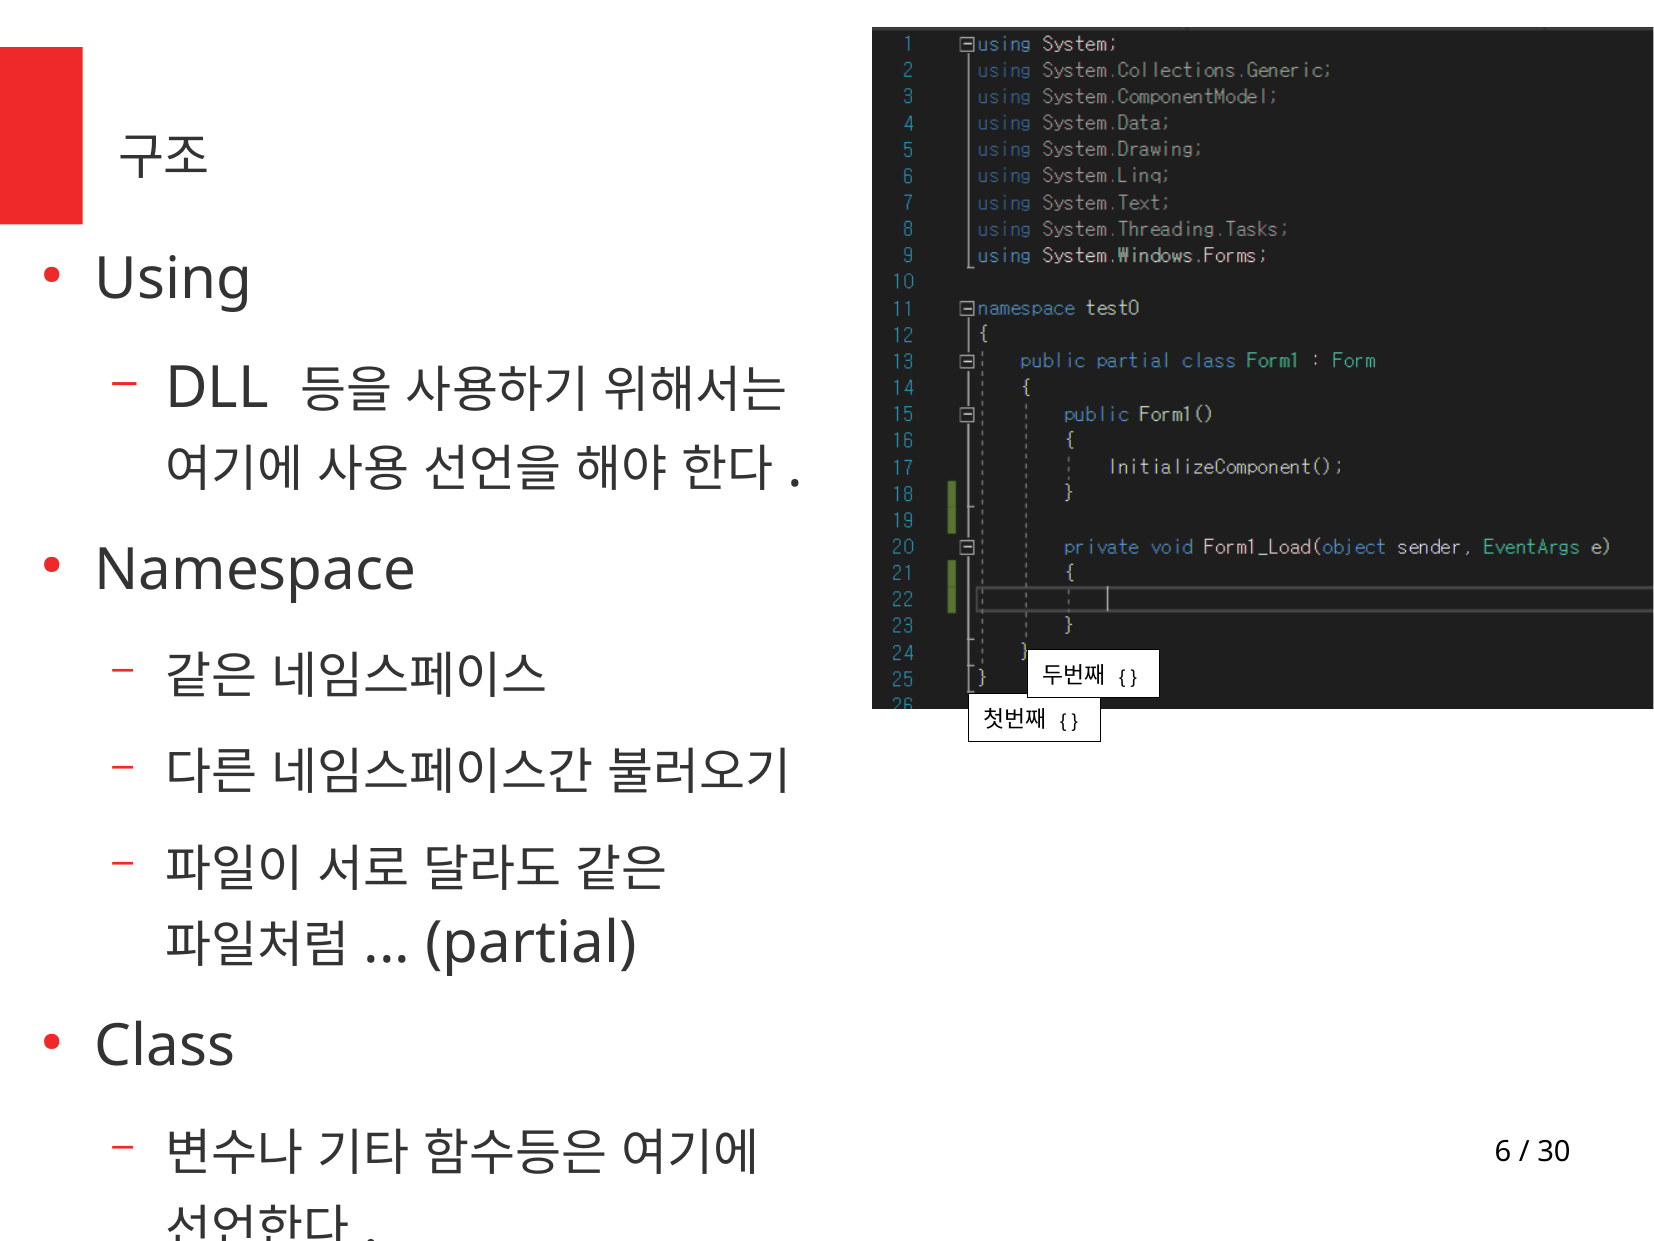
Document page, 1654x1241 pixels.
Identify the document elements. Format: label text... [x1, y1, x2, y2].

picture [872, 27, 1654, 709]
list Using DLL 등을 사용하기 위해서는 여기에 사용 선언을 해야 한다. Namespace 같은 네임스페이스 다른 네임스페이스간 불러오기 파일이 서로 달라도 같은 파일처럼... (partial) Class 변수나 기타 함수등은 여기에 선언한다. 두번째 { } 안쪽에 선언 [23, 236, 863, 956]
text_box 첫번째 { } [968, 693, 1101, 733]
text_box 두번째 { } [1027, 649, 1160, 689]
title 구조 [118, 49, 872, 257]
